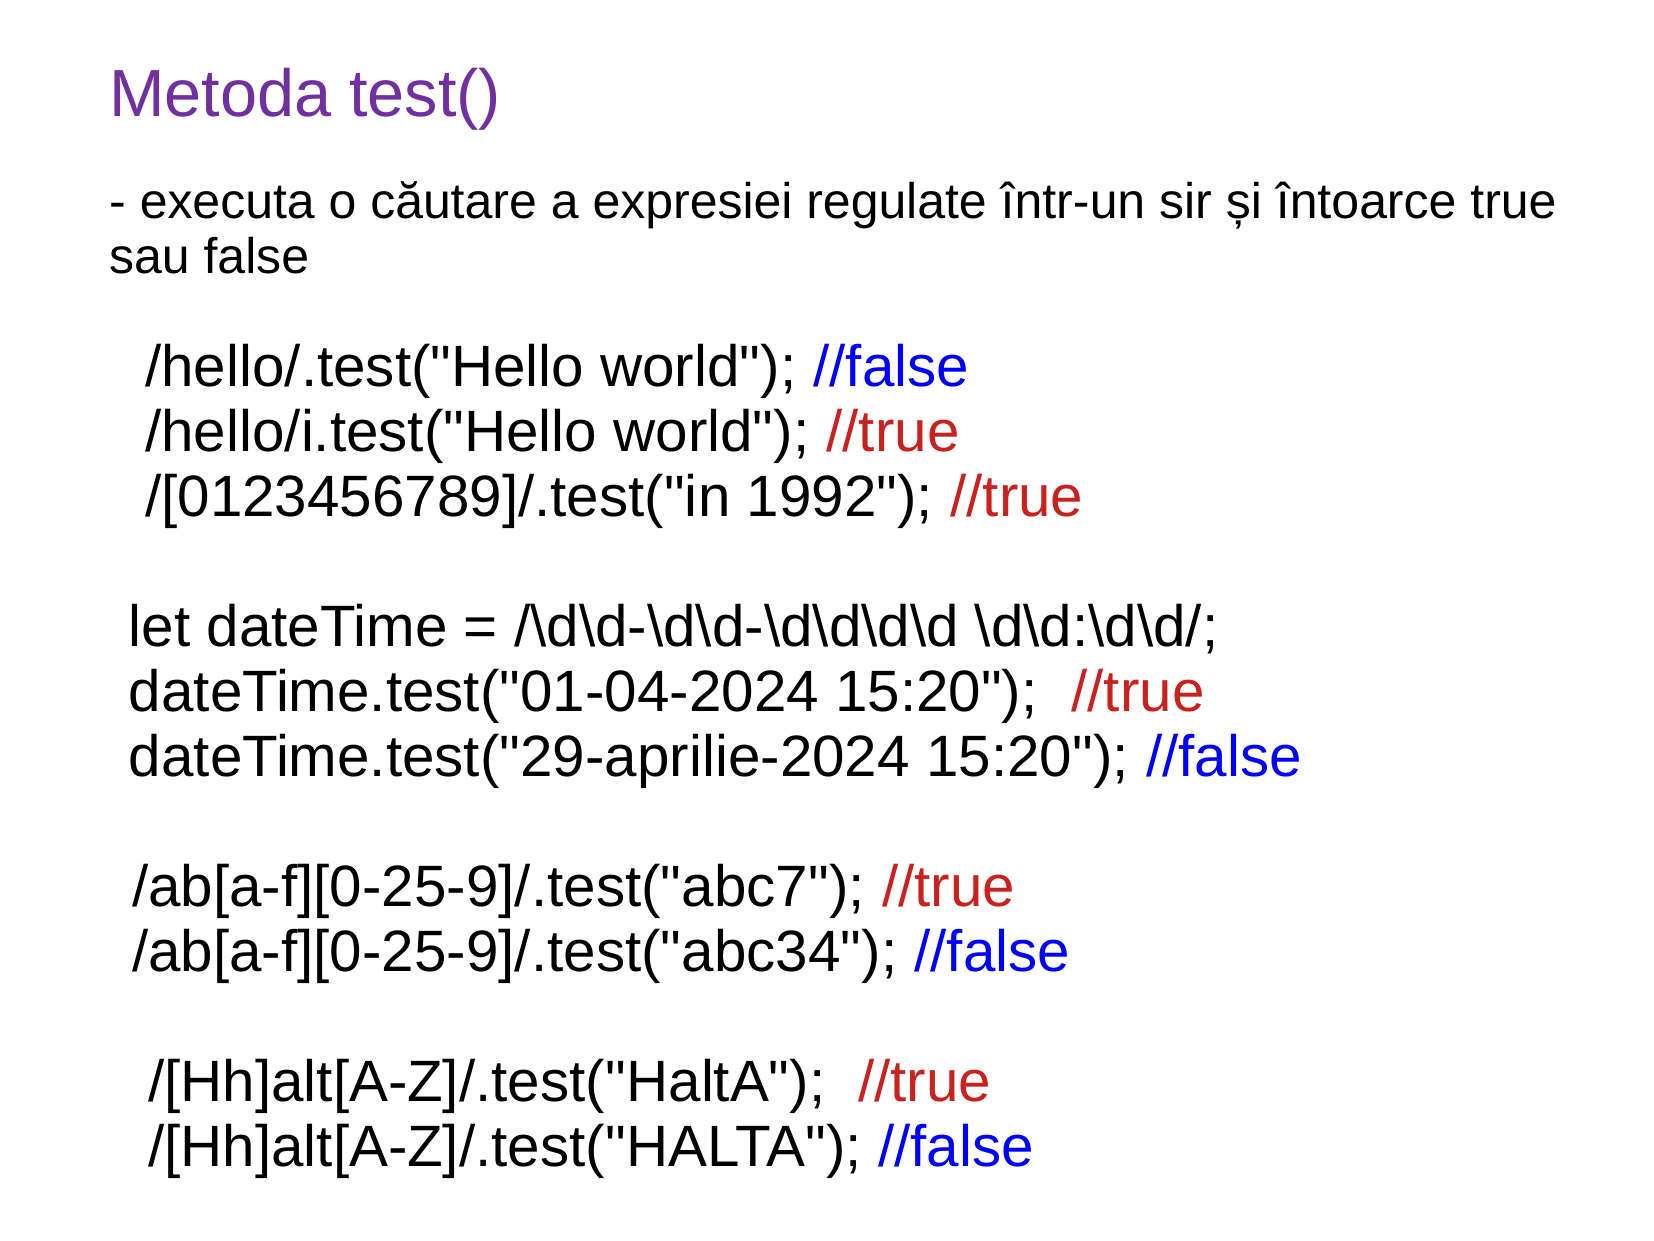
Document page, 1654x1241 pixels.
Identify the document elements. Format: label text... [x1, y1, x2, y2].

text_box /hello/.test("Hello world"); //false /hello/i.test("Hello world"); //true /[0123456789]/.test("in 1992"); //true let dateTime = /\d\d-\d\d-\d\d\d\d \d\d:\d\d/; dateTime.test("01-04-2024 15:20"); //true dateTime.test("29-aprilie-2024 15:20"); //false [114, 326, 1441, 798]
text_box /ab[a-f][0-25-9]/.test("abc7"); //true /ab[a-f][0-25-9]/.test("abc34"); //false /[Hh]alt[A-Z]/.test("HaltA"); //true /[Hh]alt[A-Z]/.test("HALTA"); //false [117, 845, 1223, 1186]
text_box Metoda test() - executa o căutare a expresiei regulate într-un sir și întoarce true sau false [94, 48, 1595, 292]
